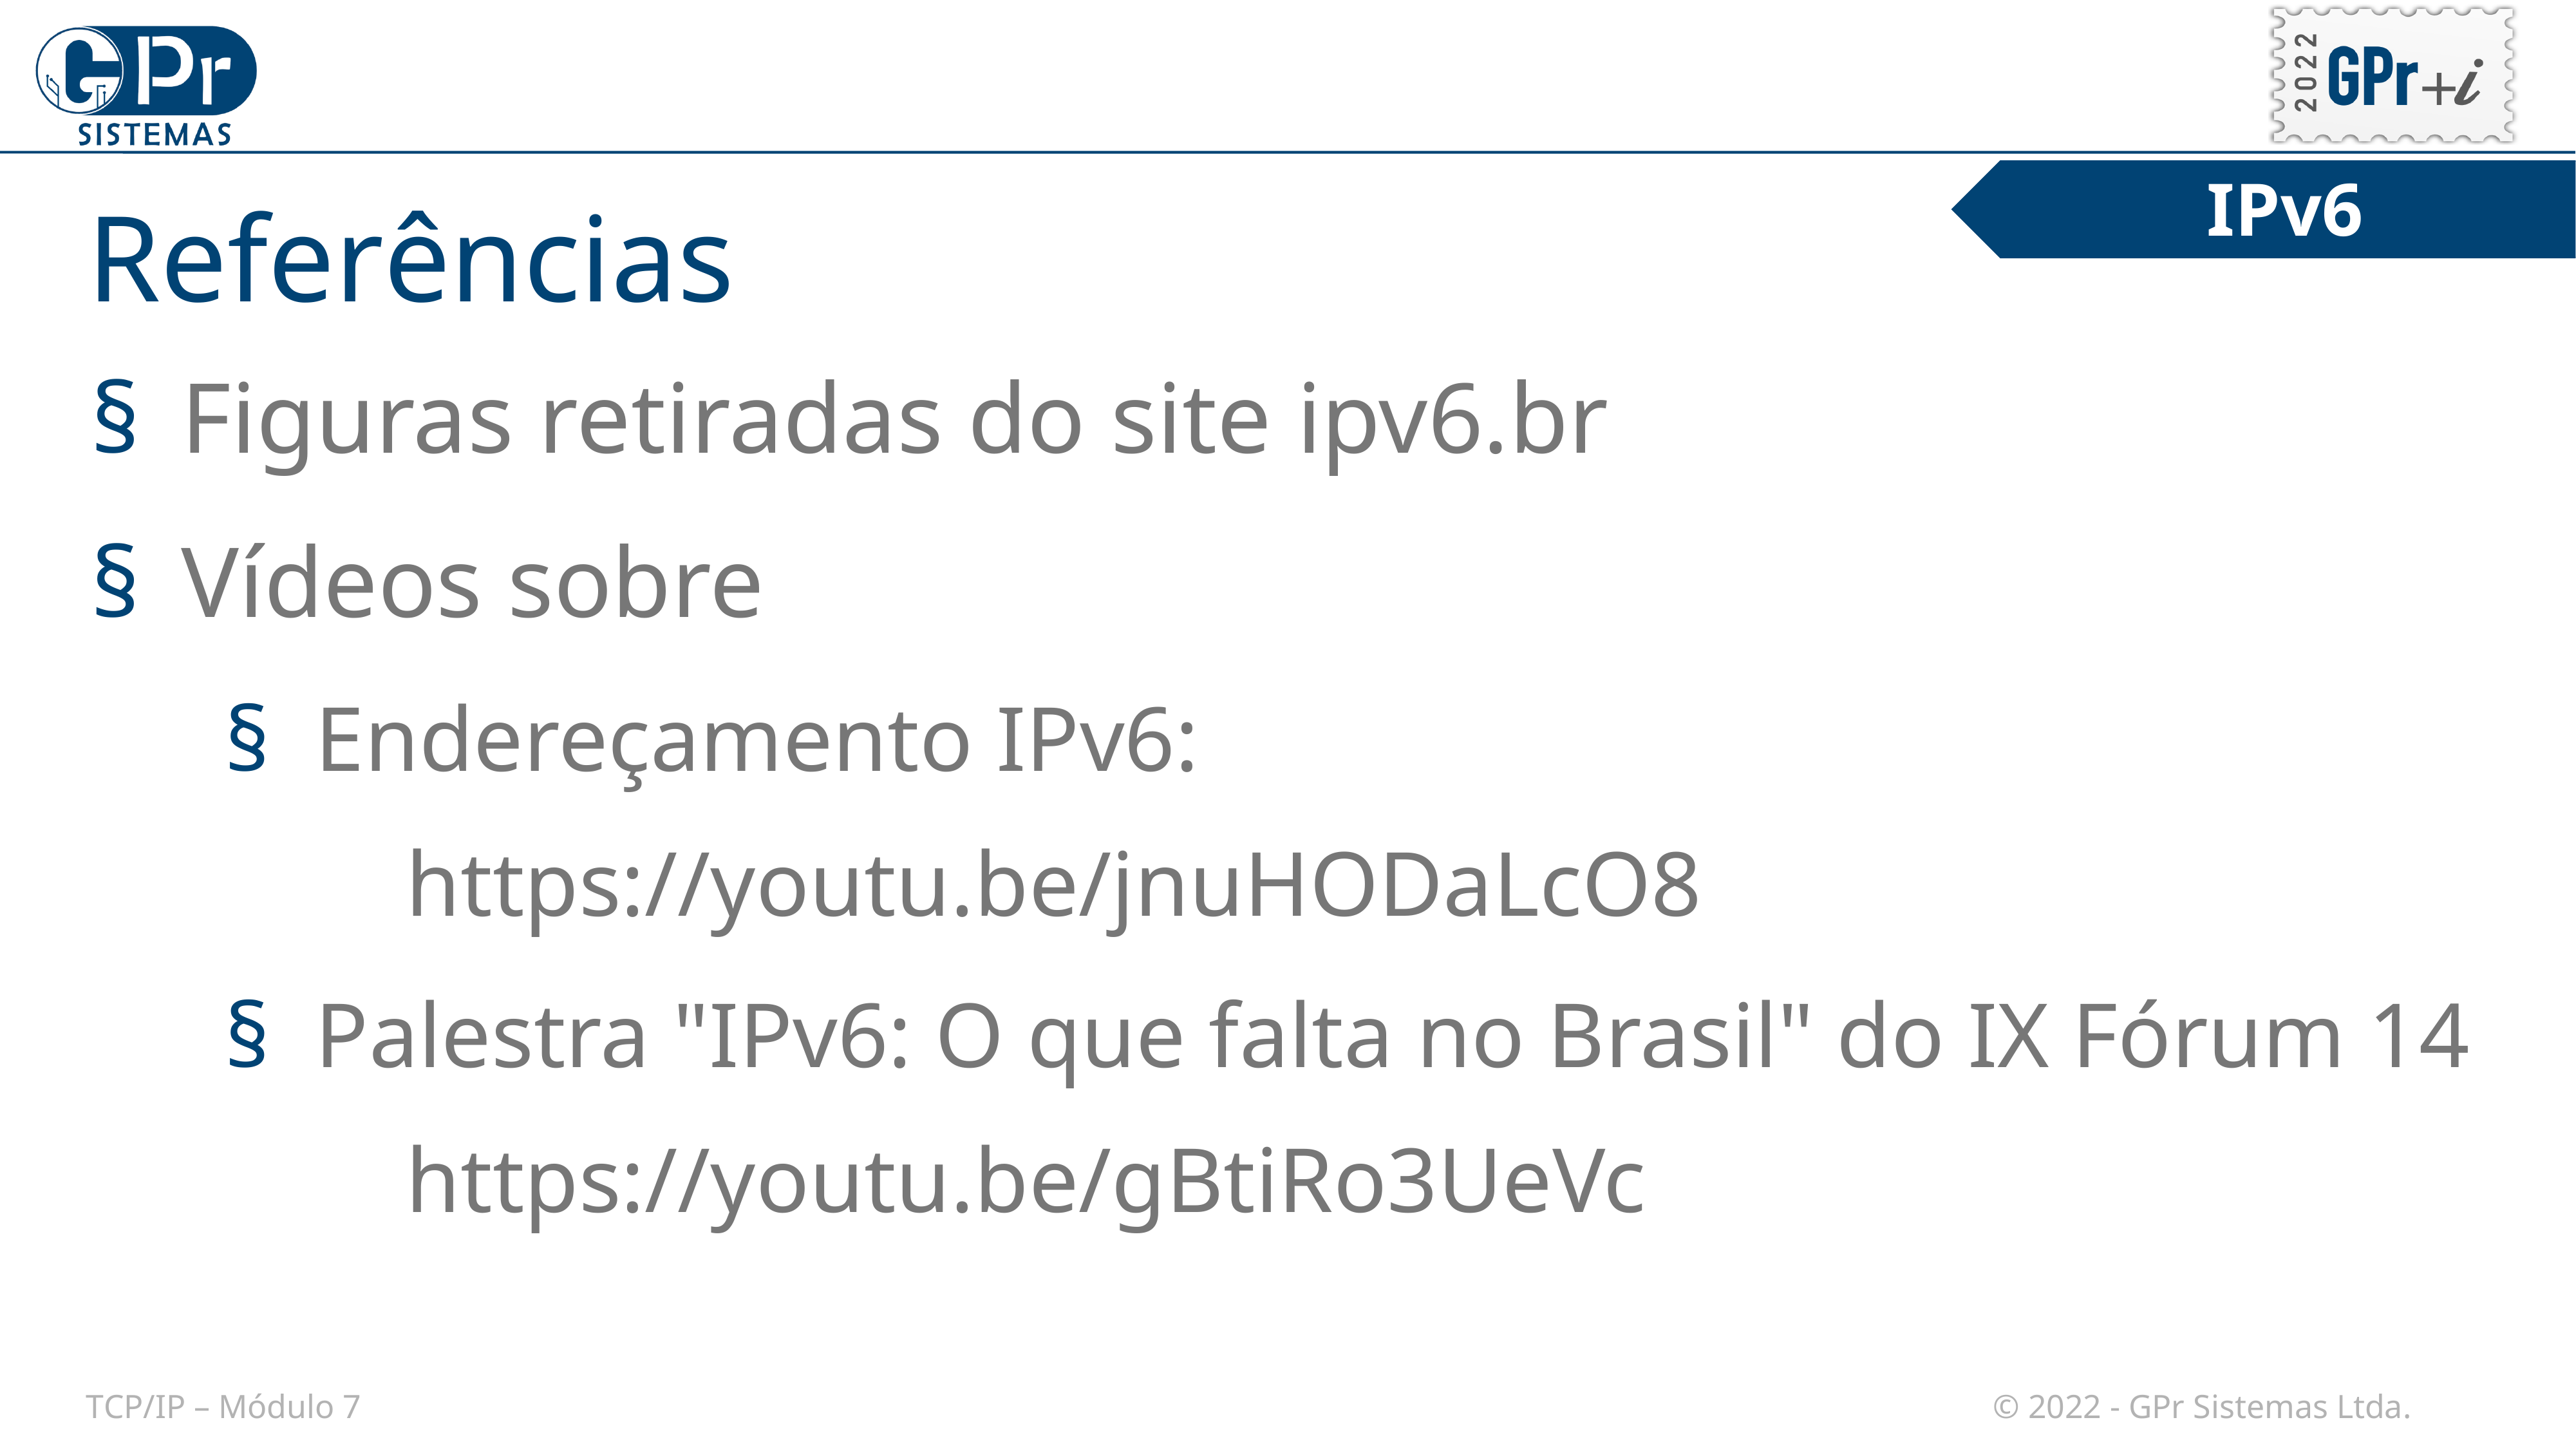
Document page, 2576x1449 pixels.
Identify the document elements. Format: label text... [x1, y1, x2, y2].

text_box IPv6 [2054, 157, 2515, 256]
list Referências [81, 169, 2496, 343]
picture [2268, 4, 2519, 145]
list Figuras retiradas do site ipv6.br Vídeos sobre Endereçamento IPv6: https://youtu.be/jnuHODaLcO8 Palestra "IPv6: O que falta no Brasil" do IX Fórum 14 https://youtu.be/gBtiRo3UeVc [80, 319, 2496, 1382]
picture [34, 26, 257, 147]
text_box [1952, 160, 2576, 258]
